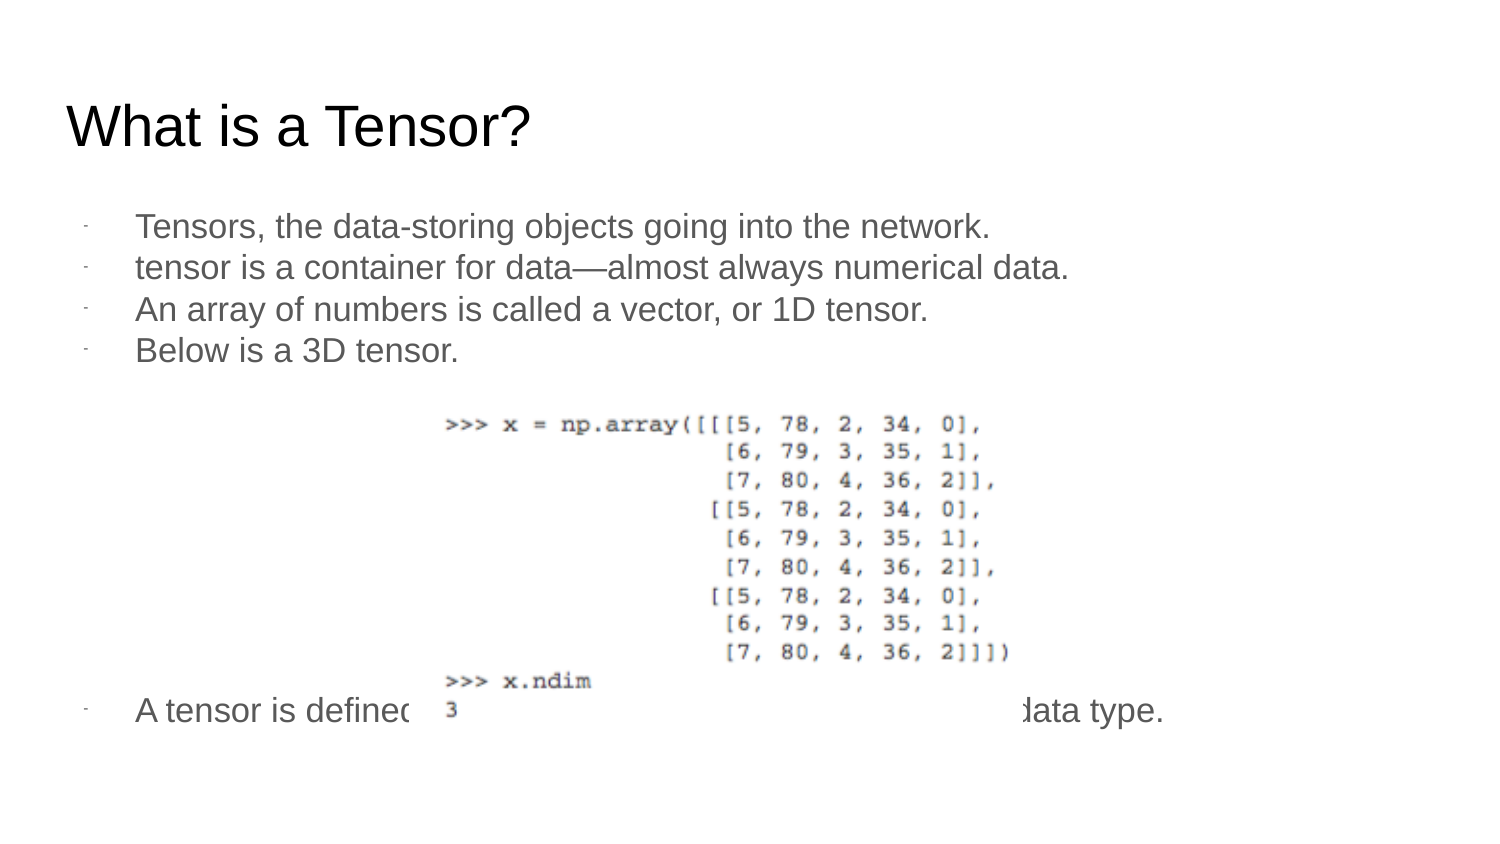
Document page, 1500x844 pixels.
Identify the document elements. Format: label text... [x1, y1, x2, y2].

picture [409, 401, 1023, 750]
title What is a Tensor? [51, 72, 1449, 167]
list Tensors, the data-storing objects going into the network. tensor is a container for data—almost always numerical data. An array of numbers is called a vector, or 1D tensor. Below is a 3D tensor. A tensor is defined by number of axis (3), shape (3, 3, 5), data type. [51, 189, 1449, 750]
